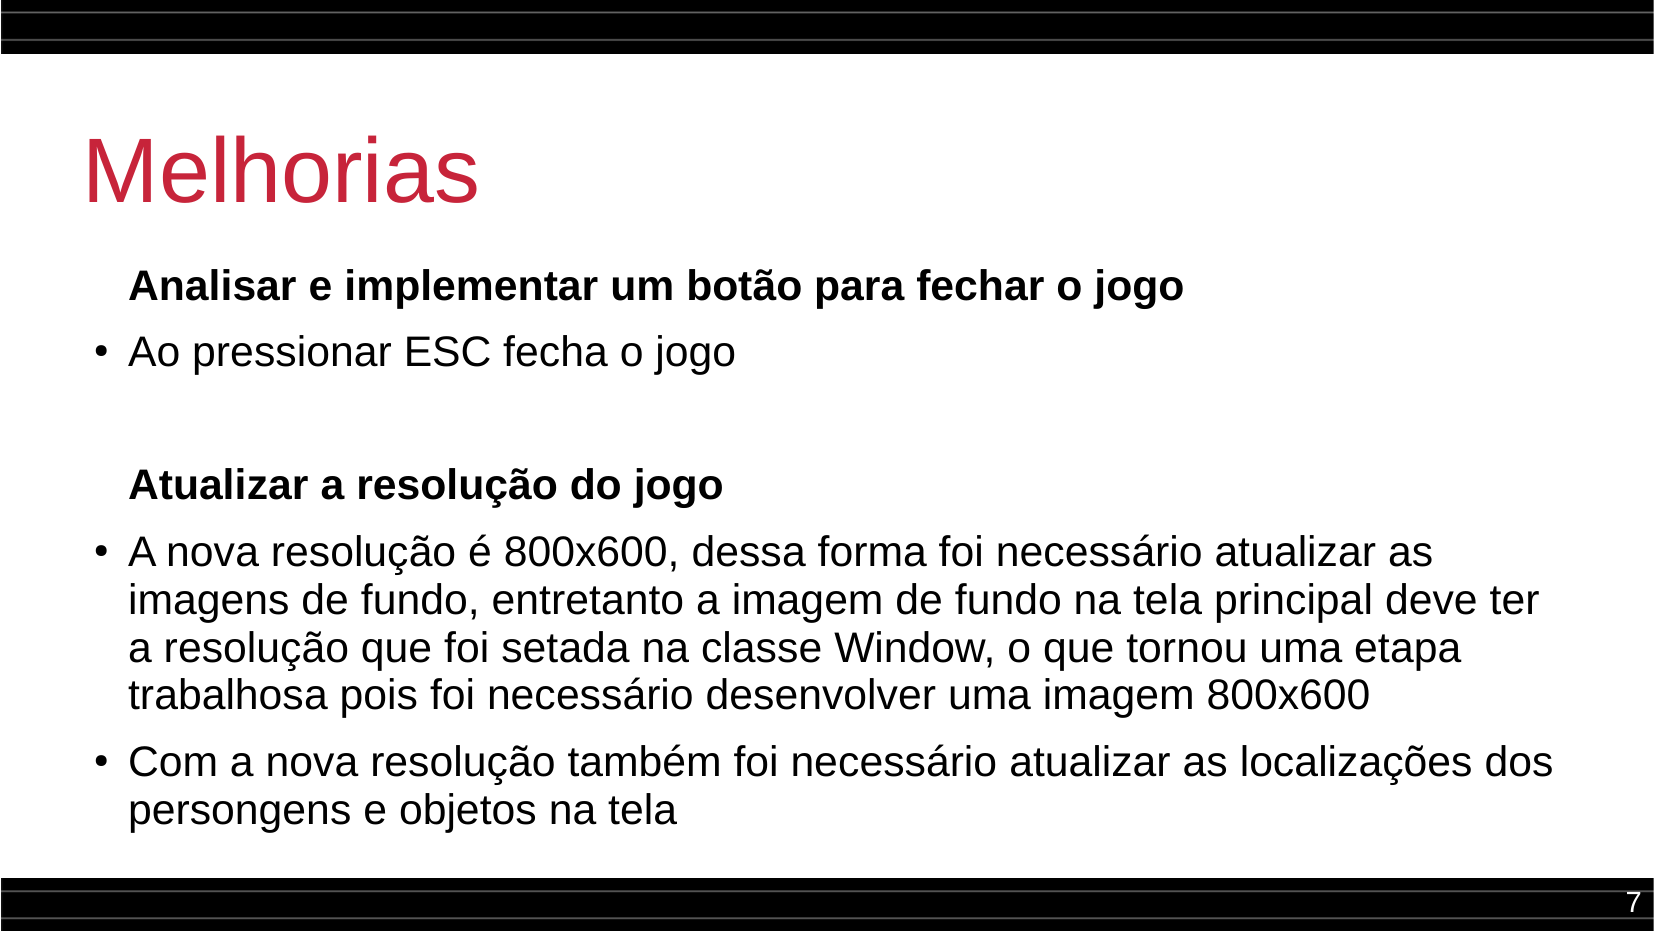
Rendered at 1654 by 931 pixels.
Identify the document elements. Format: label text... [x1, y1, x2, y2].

list Analisar e implementar um botão para fechar o jogo Ao pressionar ESC fecha o jogo Atualizar a resolução do jogo A nova resolução é 800x600, dessa forma foi necessário atualizar as imagens de fundo, entretanto a imagem de fundo na tela principal deve ter a resolução que foi setada na classe Window, o que tornou uma etapa trabalhosa pois foi necessário desenvolver uma imagem 800x600 Com a nova resolução também foi necessário atualizar as localizações dos persongens e objetos na tela [82, 261, 1571, 841]
picture [1, 878, 1654, 931]
picture [1, 0, 1654, 54]
title Melhorias [82, 92, 1571, 249]
